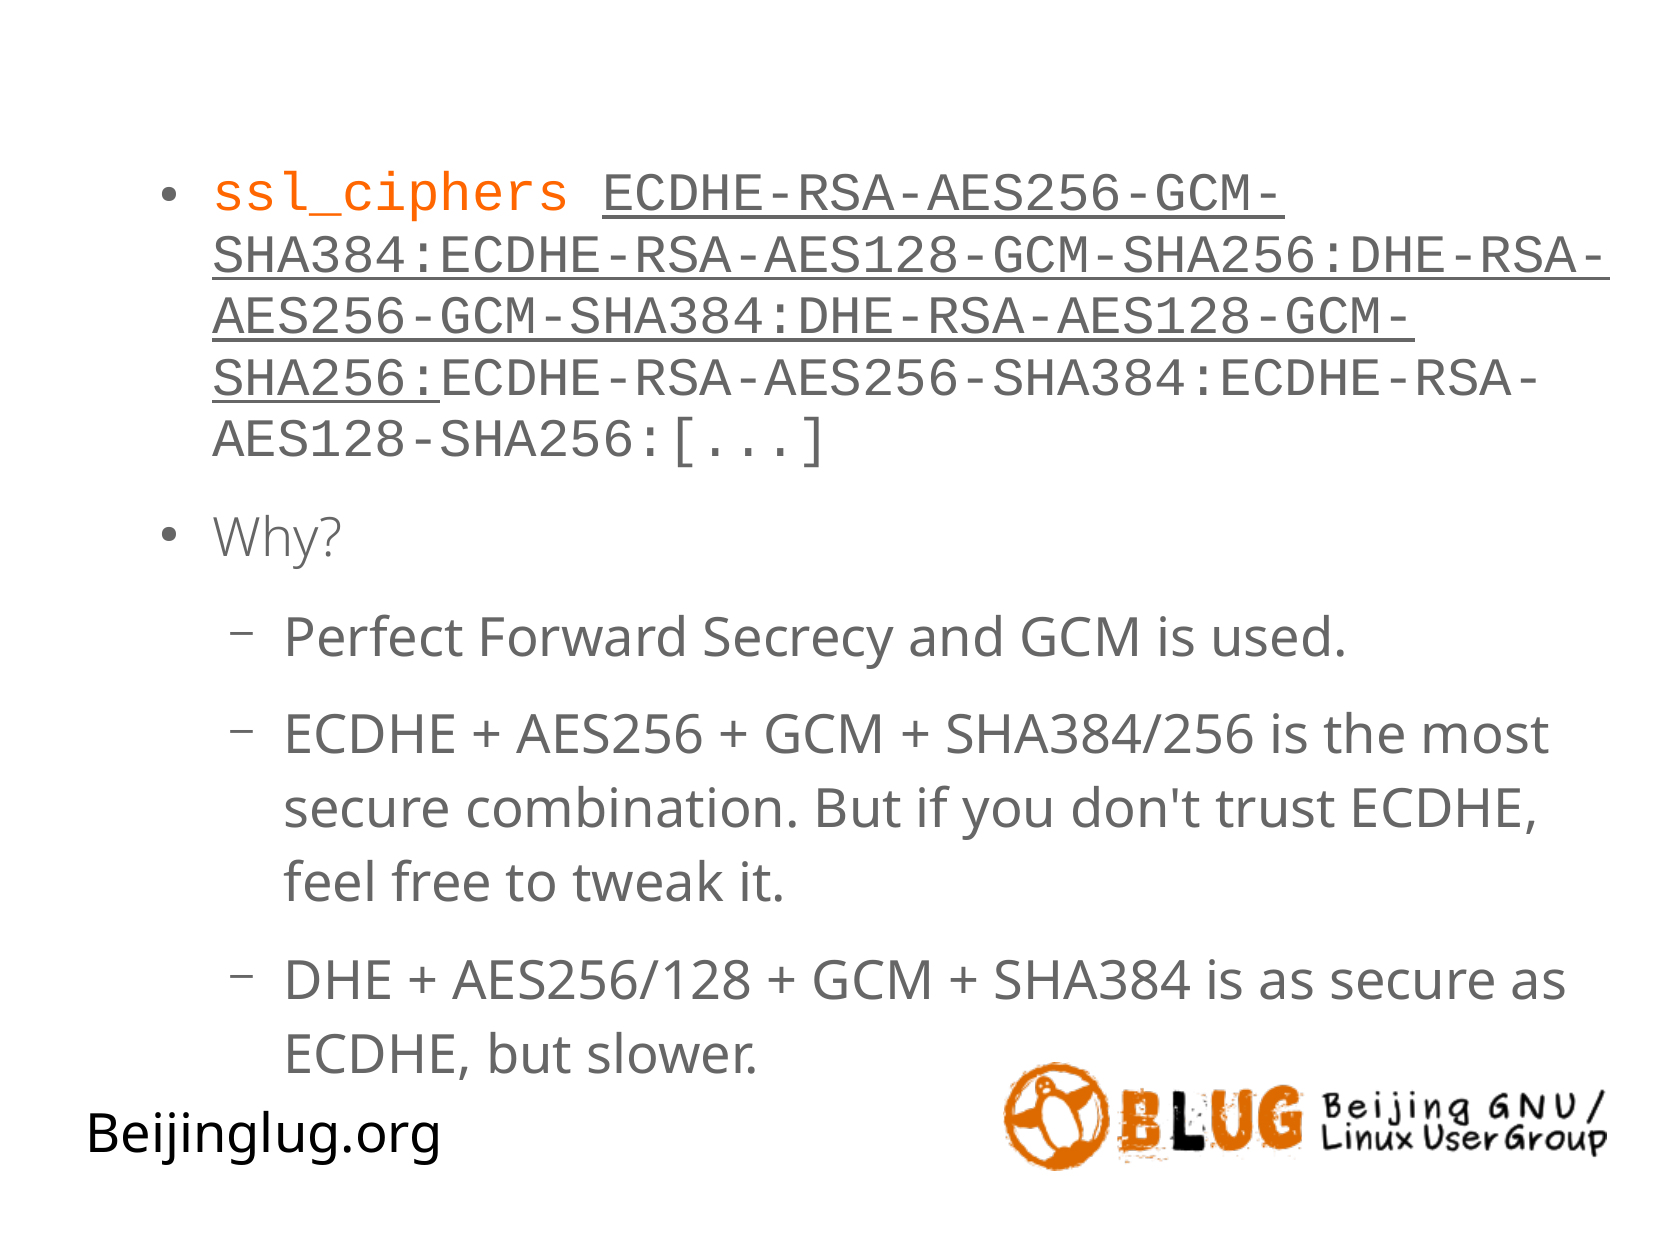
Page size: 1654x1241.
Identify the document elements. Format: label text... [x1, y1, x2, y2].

picture [1003, 1107, 1607, 1171]
list ssl_ciphers ECDHE-RSA-AES256-GCM-SHA384:ECDHE-RSA-AES128-GCM-SHA256:DHE-RSA-AES256-GCM-SHA384:DHE-RSA-AES128-GCM-SHA256:ECDHE-RSA-AES256-SHA384:ECDHE-RSA-AES128-SHA256:[...] Why? Perfect Forward Secrecy and GCM is used. ECDHE + AES256 + GCM + SHA384/256 is the most secure combination. But if you don't trust ECDHE, feel free to tweak it. DHE + AES256/128 + GCM + SHA384 is as secure as ECDHE, but slower. [141, 165, 1615, 1107]
